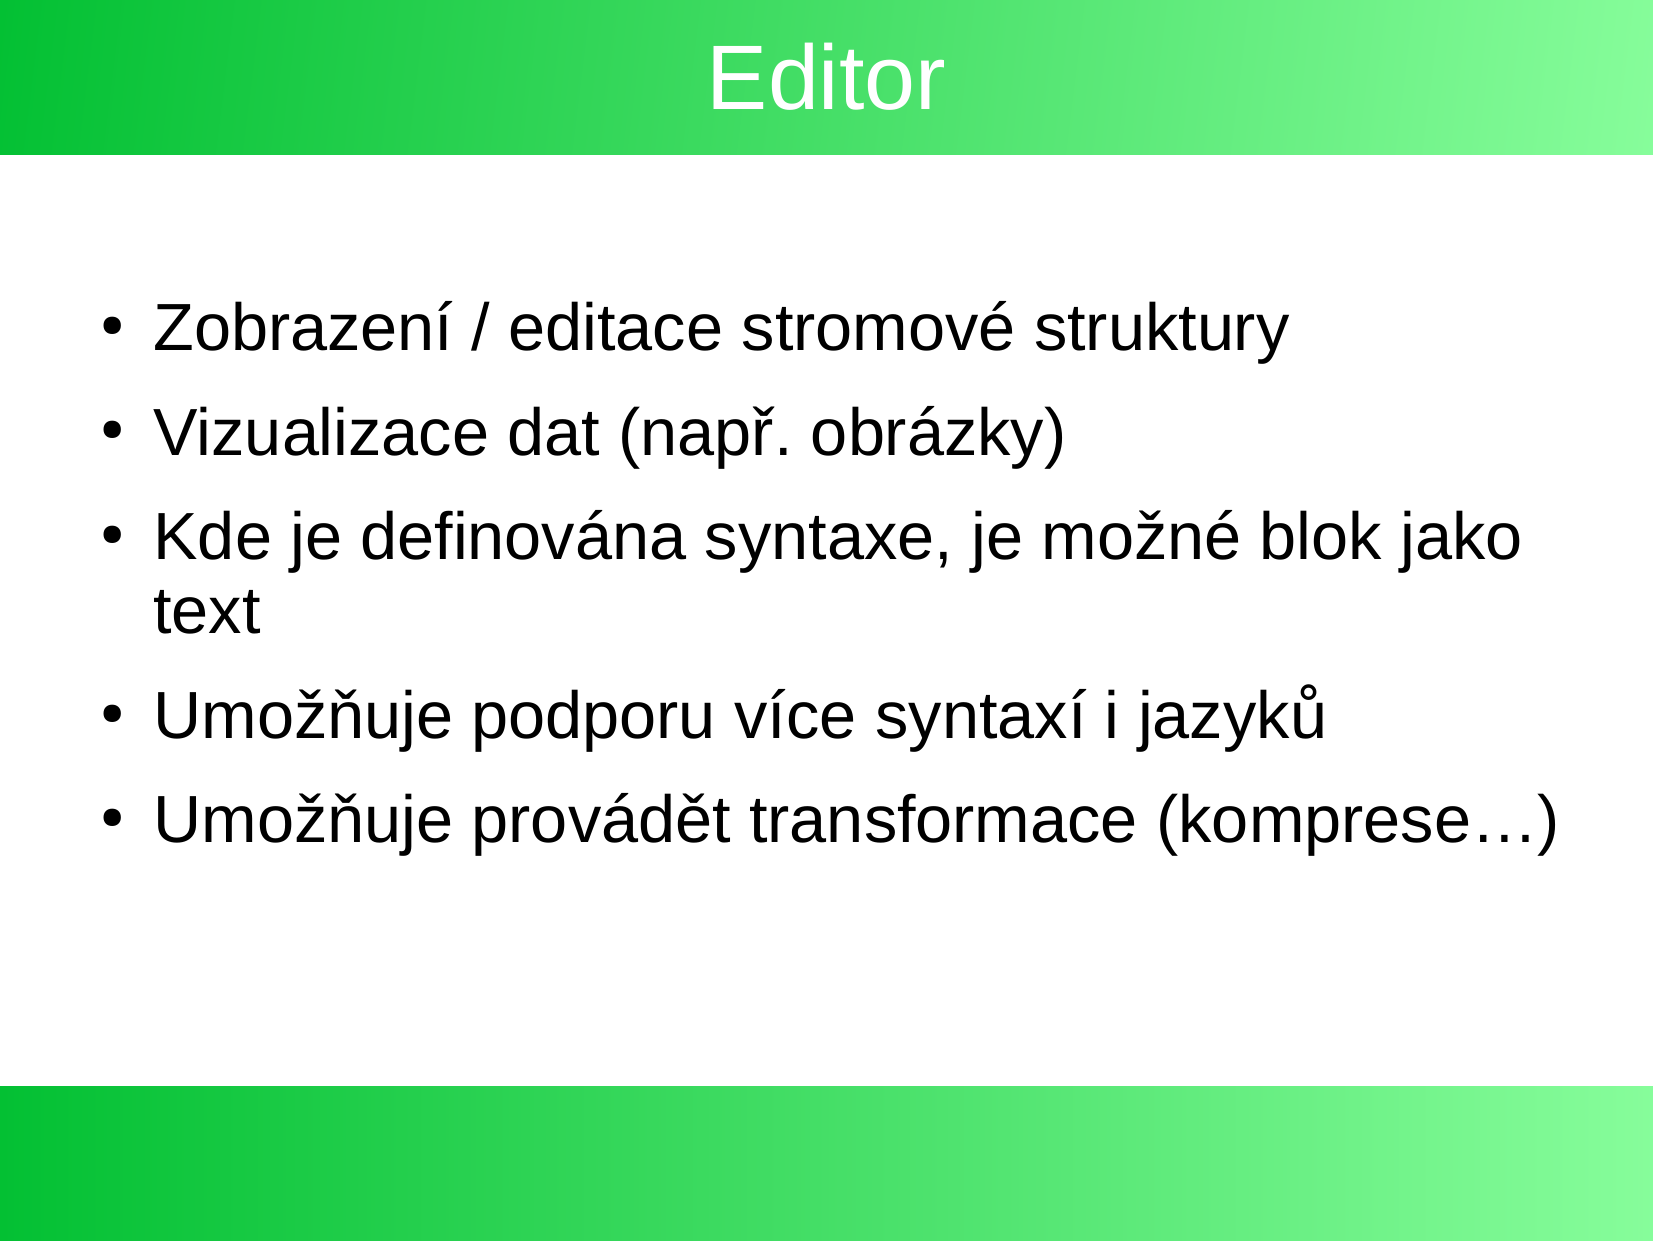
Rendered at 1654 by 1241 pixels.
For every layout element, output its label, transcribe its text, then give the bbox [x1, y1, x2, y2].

title Editor [82, 25, 1571, 130]
list Zobrazení / editace stromové struktury Vizualizace dat (např. obrázky) Kde je definována syntaxe, je možné blok jako text Umožňuje podporu více syntaxí i jazyků Umožňuje provádět transformace (komprese…) [82, 290, 1571, 1010]
